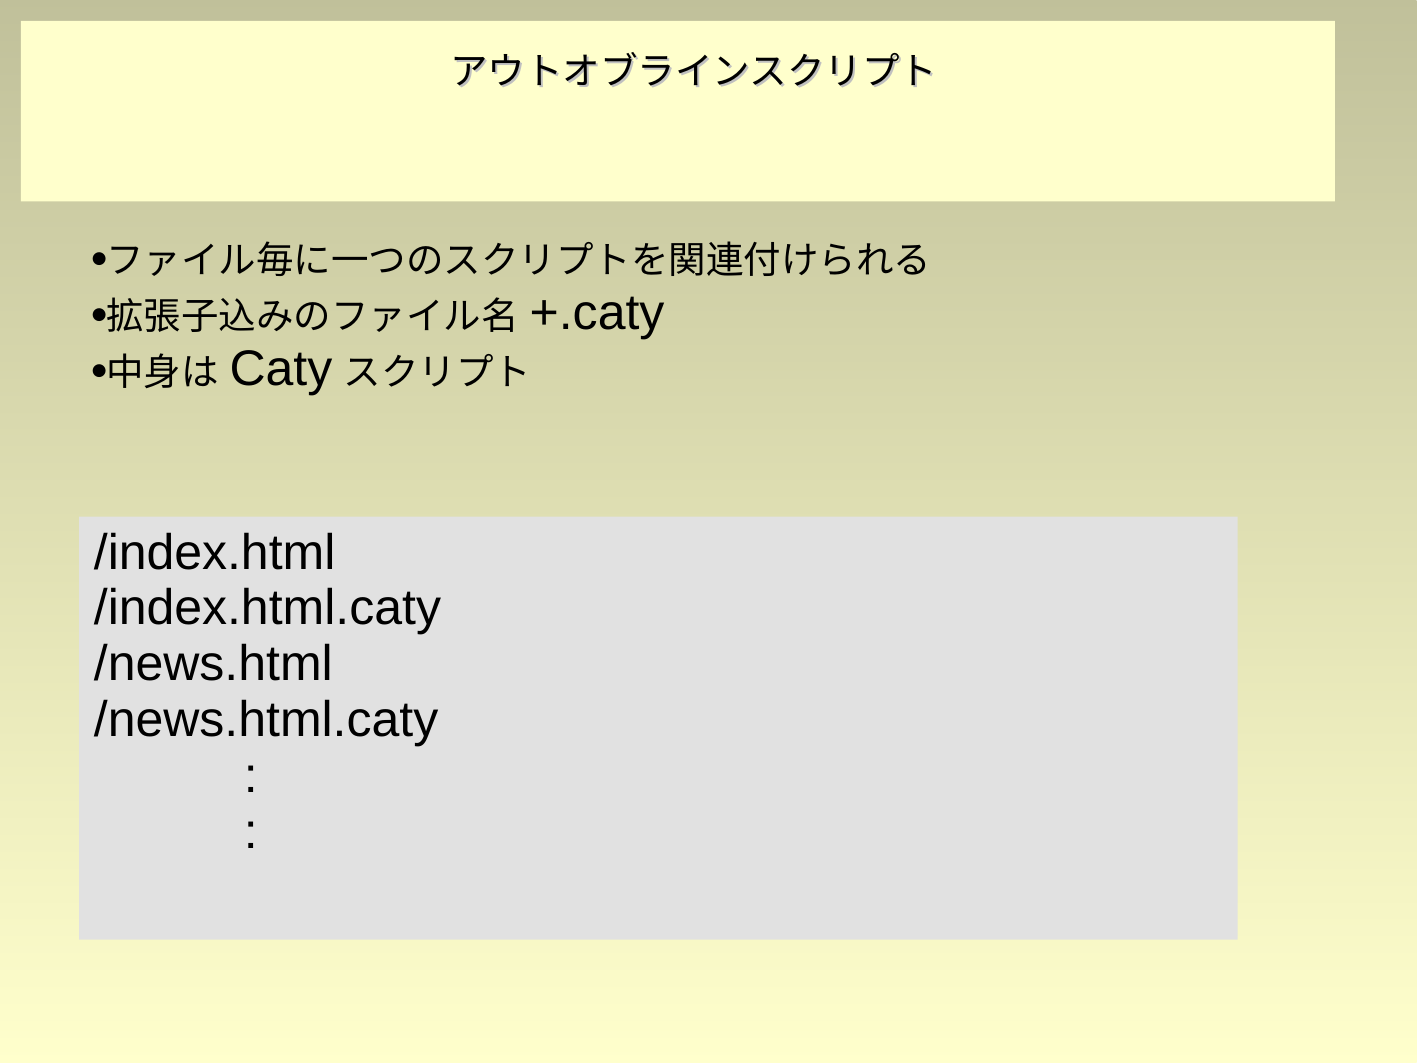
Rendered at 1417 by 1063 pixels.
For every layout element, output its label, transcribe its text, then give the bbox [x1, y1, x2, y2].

text_box アウトオブラインスクリプト [22, 33, 1365, 180]
text_box /index.html /index.html.caty /news.html /news.html.caty : : [79, 516, 1238, 940]
text_box ファイル毎に一つのスクリプトを関連付けられる 拡張子込みのファイル名+.caty 中身はCatyスクリプト [77, 222, 1286, 421]
text_box [20, 20, 1335, 202]
